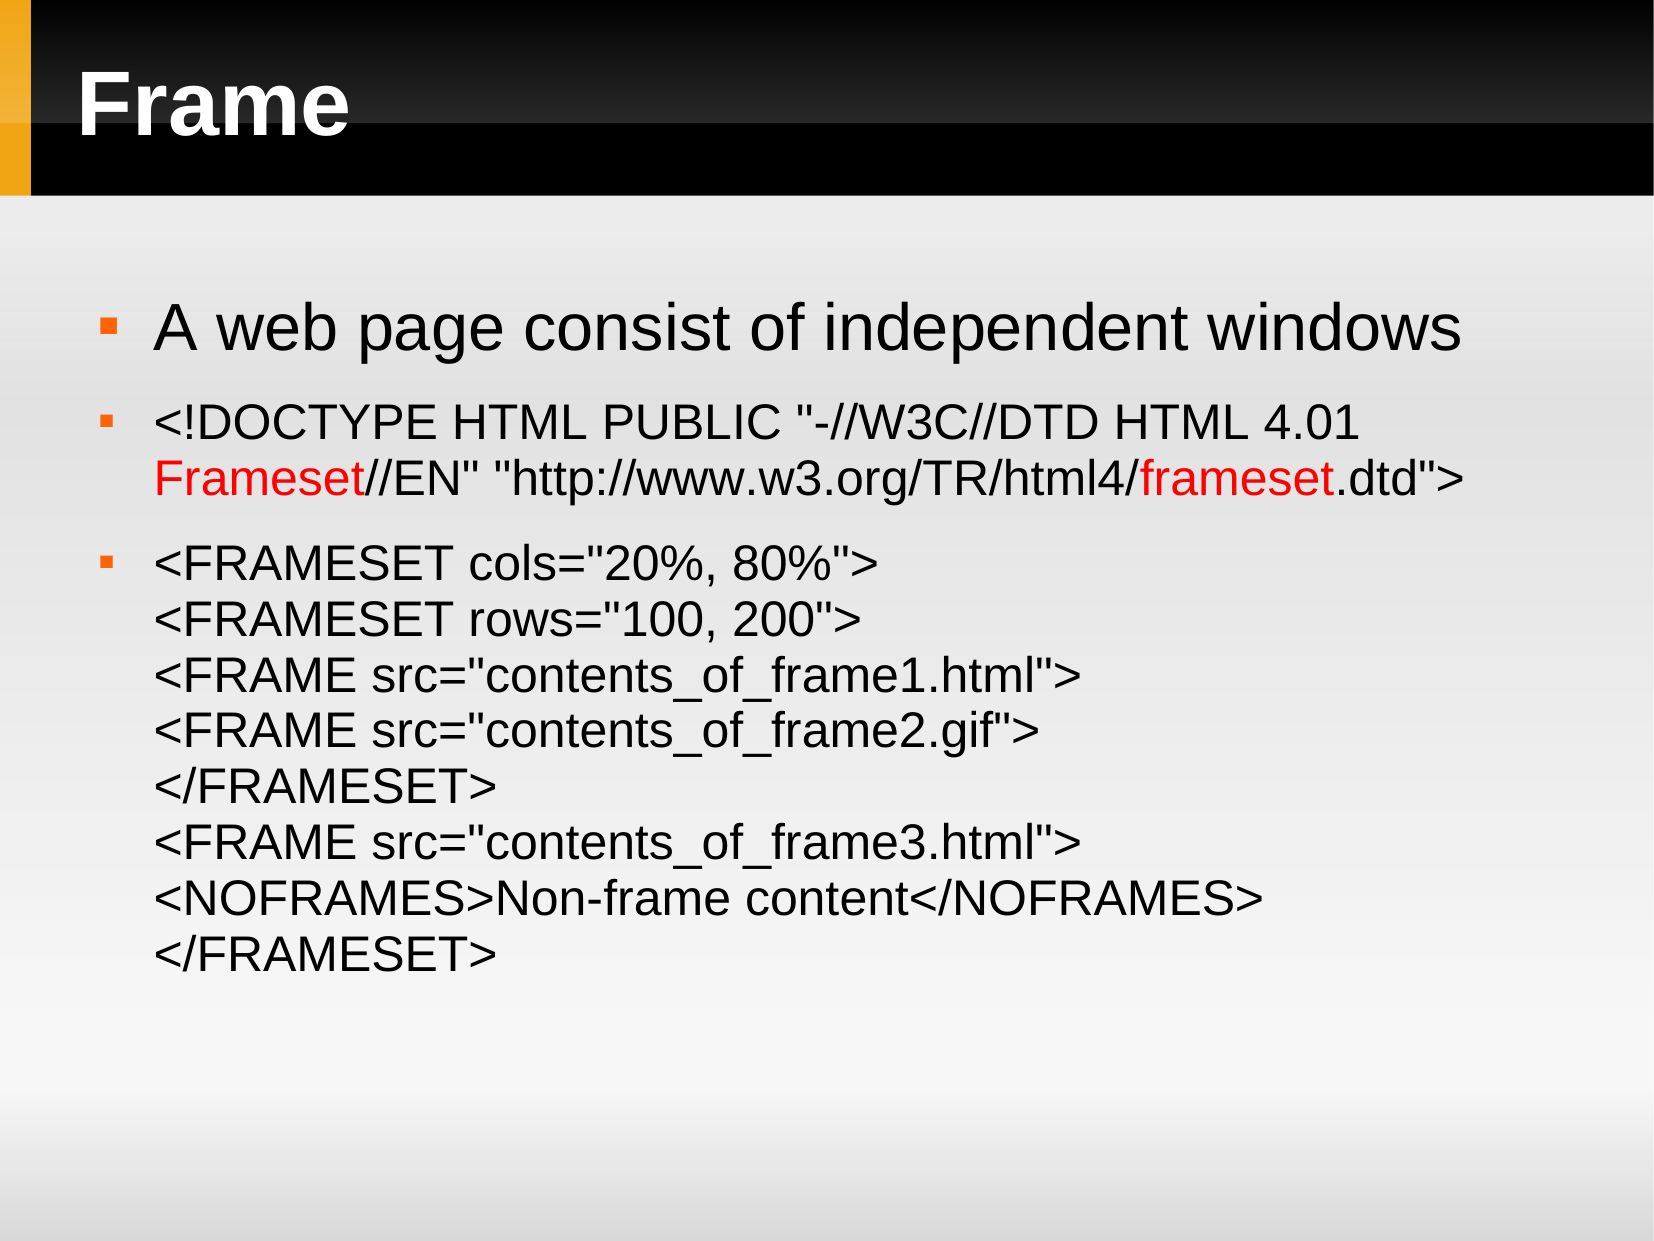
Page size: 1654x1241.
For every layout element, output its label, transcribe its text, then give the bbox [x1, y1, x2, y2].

title Frame [76, 0, 1565, 208]
list A web page consist of independent windows <!DOCTYPE HTML PUBLIC "-//W3C//DTD HTML 4.01 Frameset//EN" "http://www.w3.org/TR/html4/frameset.dtd"> <FRAMESET cols="20%, 80%"> <FRAMESET rows="100, 200"> <FRAME src="contents_of_frame1.html"> <FRAME src="contents_of_frame2.gif"> </FRAMESET> <FRAME src="contents_of_frame3.html"> <NOFRAMES>Non-frame content</NOFRAMES> </FRAMESET> [82, 290, 1571, 1109]
picture [0, 0, 1654, 1241]
